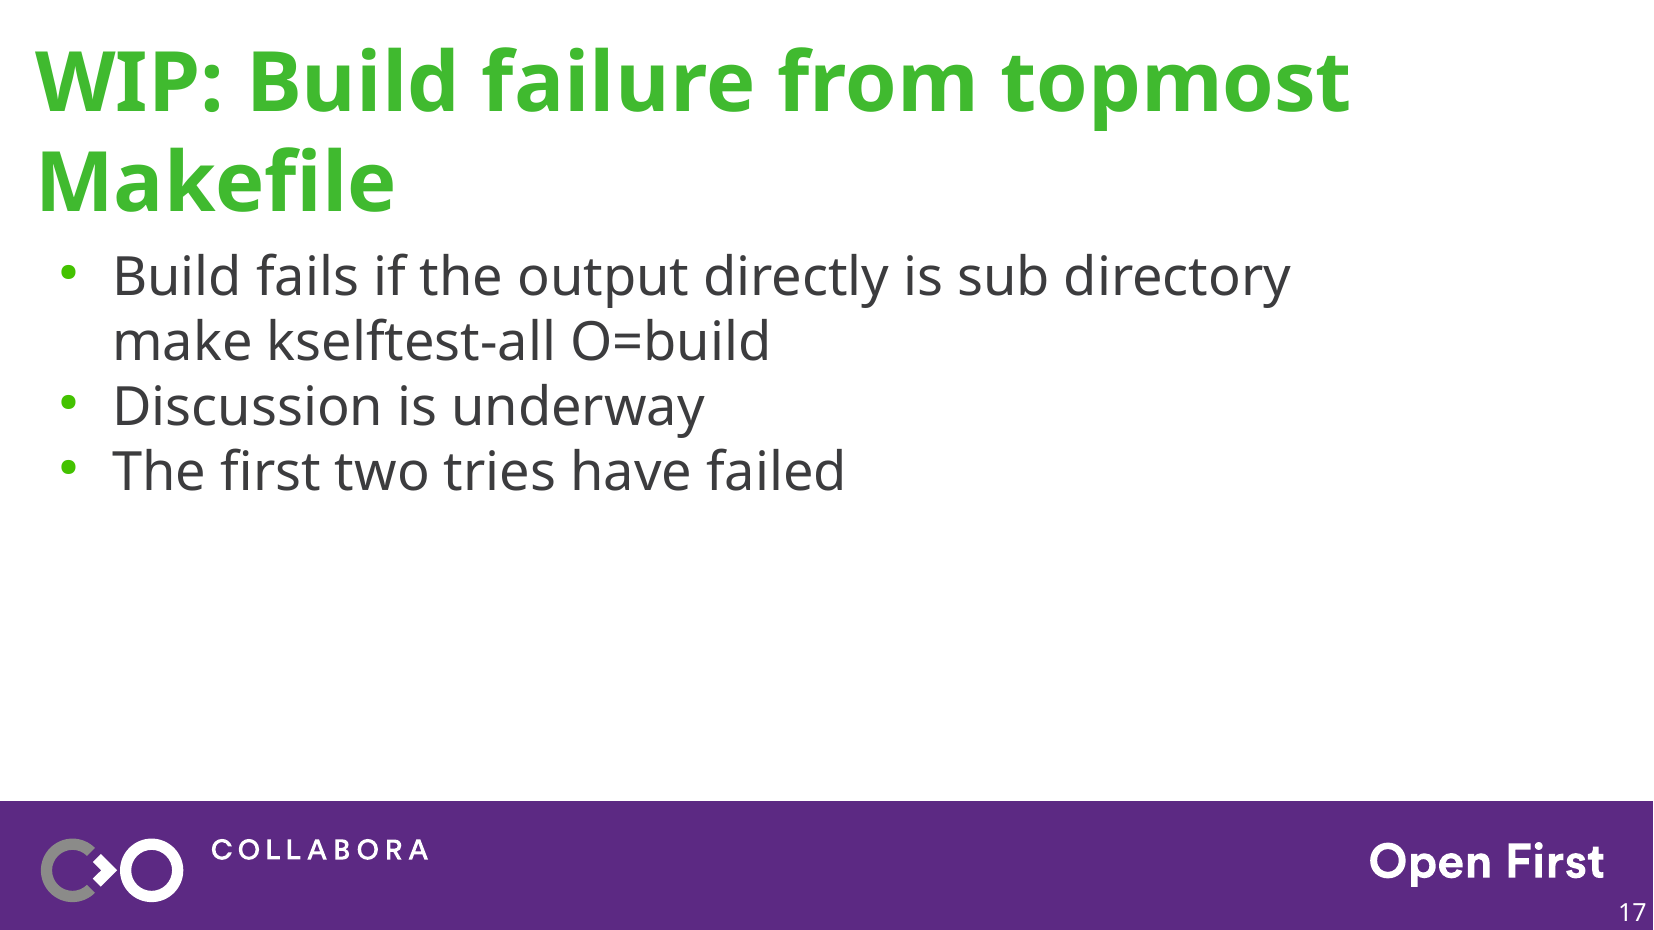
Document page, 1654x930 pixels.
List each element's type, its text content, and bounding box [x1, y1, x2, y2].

title WIP: Build failure from topmost Makefile [35, 28, 1608, 192]
list Build fails if the output directly is sub directory make kselftest-all O=build Discussion is underway The first two tries have failed [41, 241, 1613, 804]
